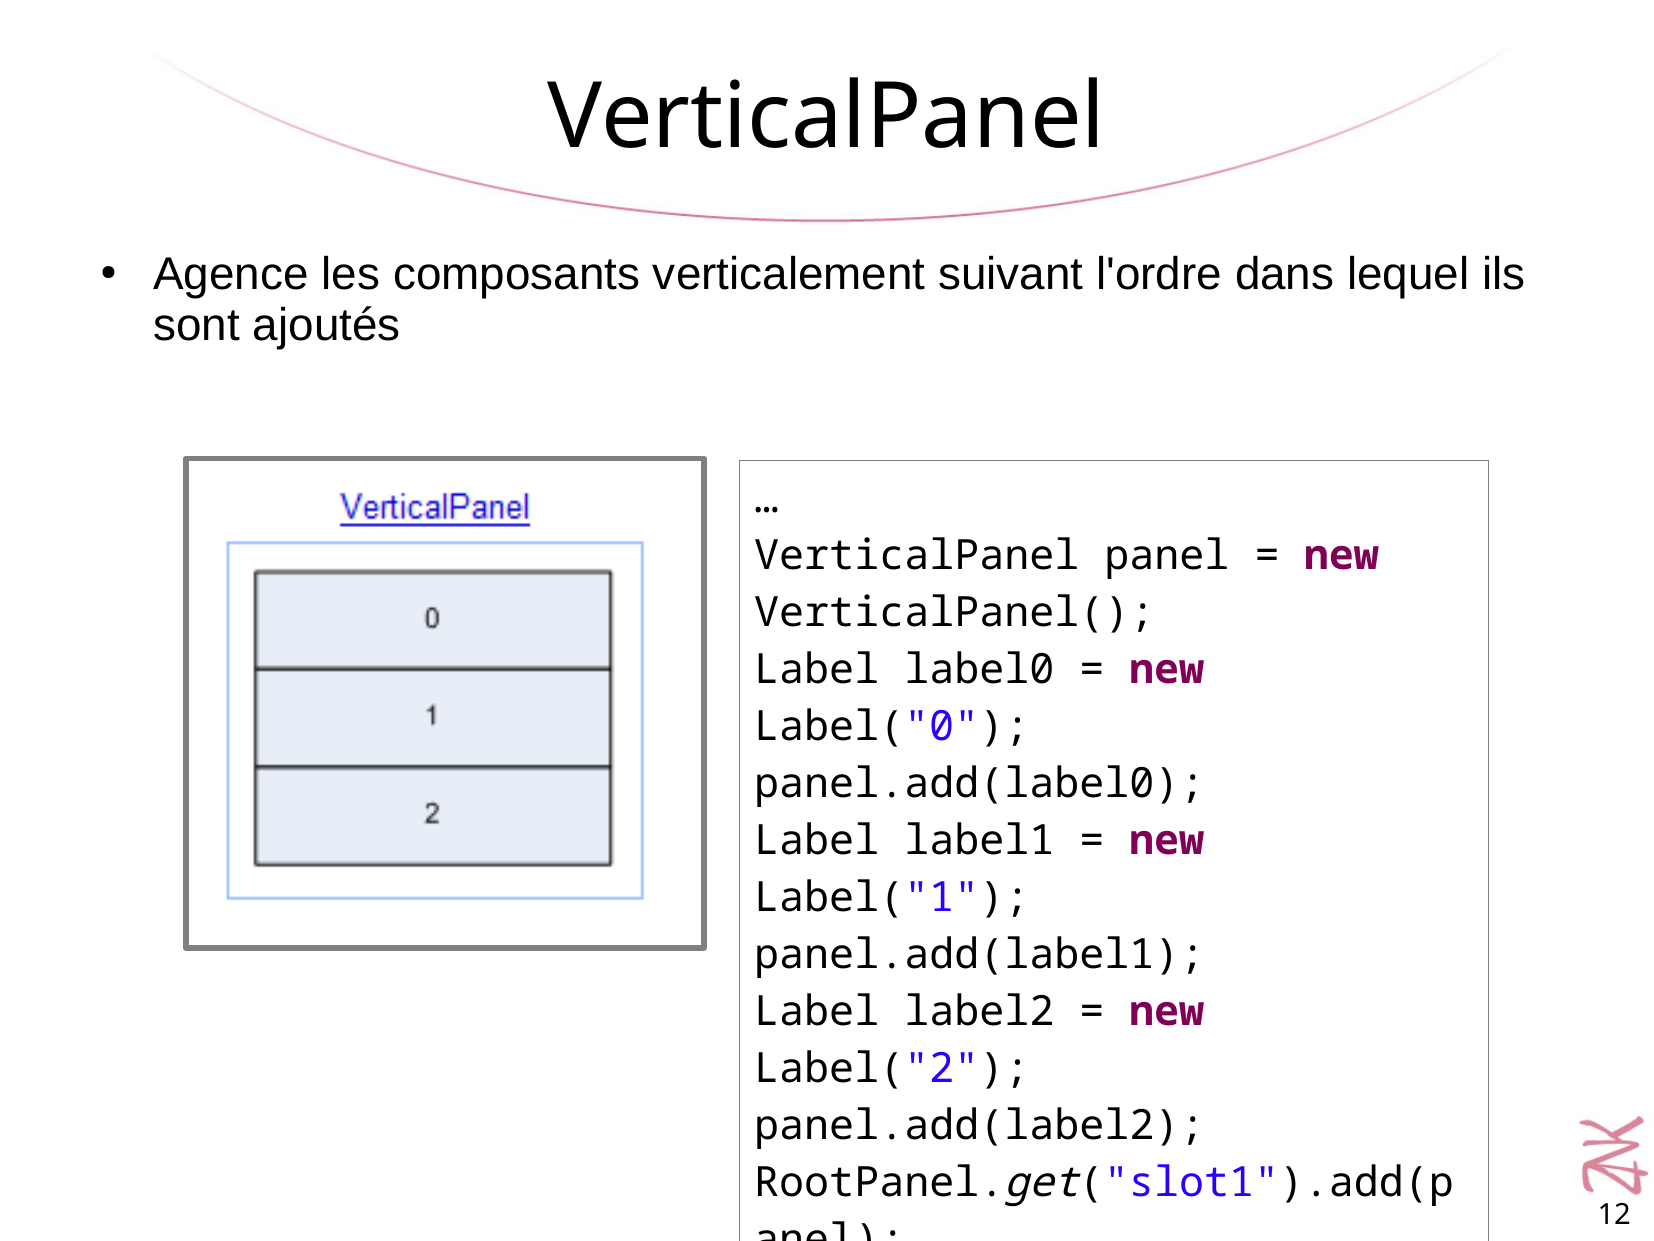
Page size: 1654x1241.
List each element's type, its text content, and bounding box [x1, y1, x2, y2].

list Agence les composants verticalement suivant l'ordre dans lequel ils sont ajoutés [82, 248, 1571, 968]
picture [188, 461, 701, 946]
picture [4, 1, 1654, 1241]
title VerticalPanel [82, 11, 1571, 213]
text_box … VerticalPanel panel = new VerticalPanel(); Label label0 = new Label("0"); panel.add(label0); Label label1 = new Label("1"); panel.add(label1); Label label2 = new Label("2"); panel.add(label2); RootPanel.get("slot1").add(panel); … [739, 460, 1489, 950]
